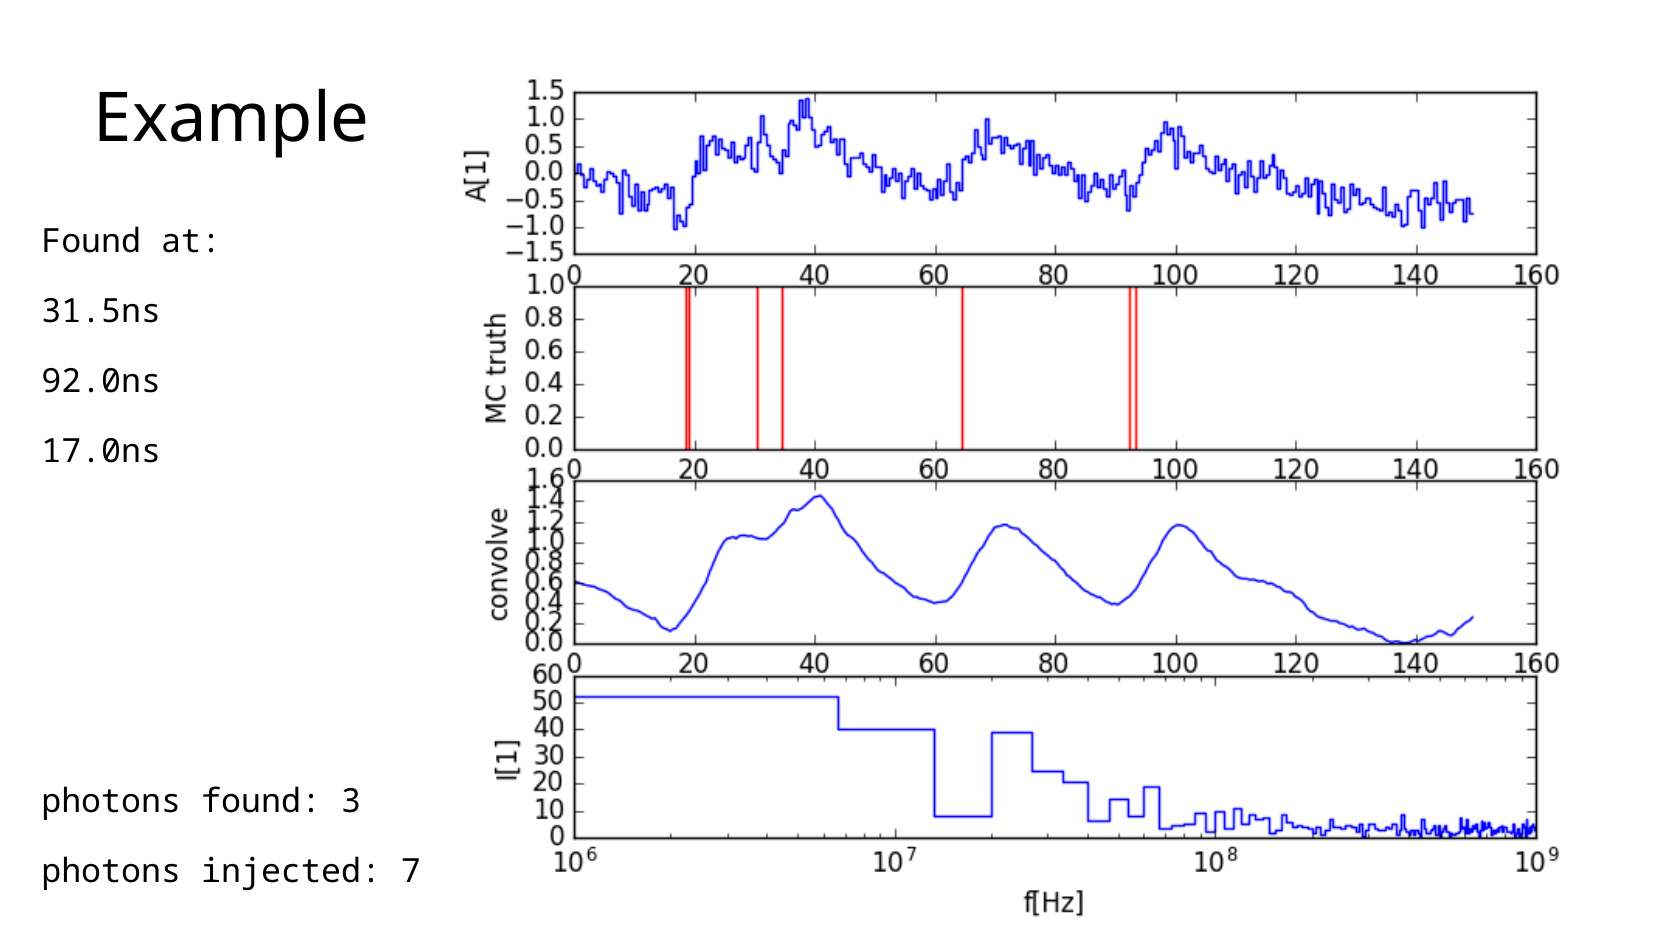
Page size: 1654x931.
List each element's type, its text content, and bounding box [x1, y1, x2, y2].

text_box Found at: 31.5ns 92.0ns 17.0ns photons found: 3 photons injected: 7 [26, 209, 446, 902]
title Example [82, 37, 381, 193]
picture [419, 0, 1654, 931]
